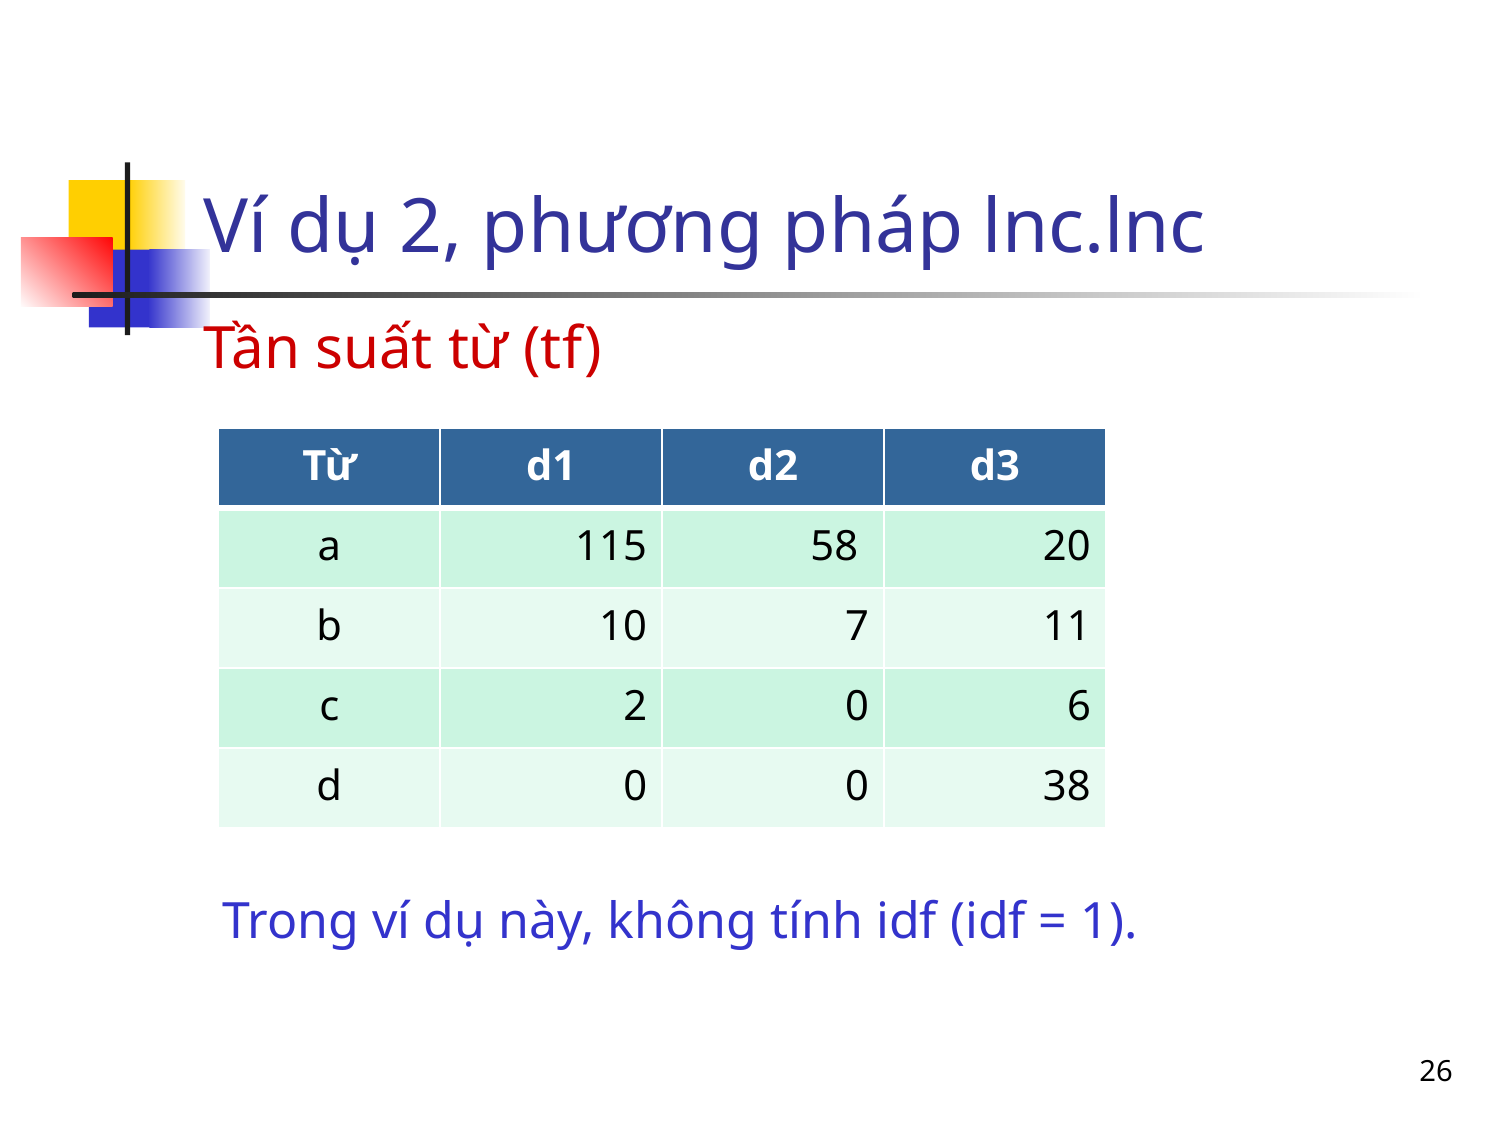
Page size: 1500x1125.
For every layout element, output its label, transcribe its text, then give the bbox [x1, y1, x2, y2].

table_cell 115 [441, 511, 661, 587]
text_box Tần suất từ (tf) [188, 302, 811, 388]
table_cell a [219, 511, 439, 587]
table_header d1 [441, 429, 661, 505]
table_header d3 [885, 429, 1105, 505]
table_cell 0 [663, 669, 883, 747]
table_cell c [219, 669, 439, 747]
text_box Trong ví dụ này, không tính idf (idf = 1). [207, 881, 1449, 957]
table_header d2 [663, 429, 883, 505]
table_cell 38 [885, 749, 1105, 827]
table_cell 11 [885, 589, 1105, 667]
table_cell 6 [885, 669, 1105, 747]
table_cell 10 [441, 589, 661, 667]
title Ví dụ 2, phương pháp lnc.lnc [188, 35, 1468, 275]
table_cell b [219, 589, 439, 667]
table_cell d [219, 749, 439, 827]
table_cell 0 [441, 749, 661, 827]
table_cell 20 [885, 511, 1105, 587]
table_cell 7 [663, 589, 883, 667]
table_cell 58 [663, 511, 883, 587]
table_cell 2 [441, 669, 661, 747]
table_header Từ [219, 429, 439, 505]
slide_number <number> [1155, 1024, 1468, 1100]
table_cell 0 [663, 749, 883, 827]
